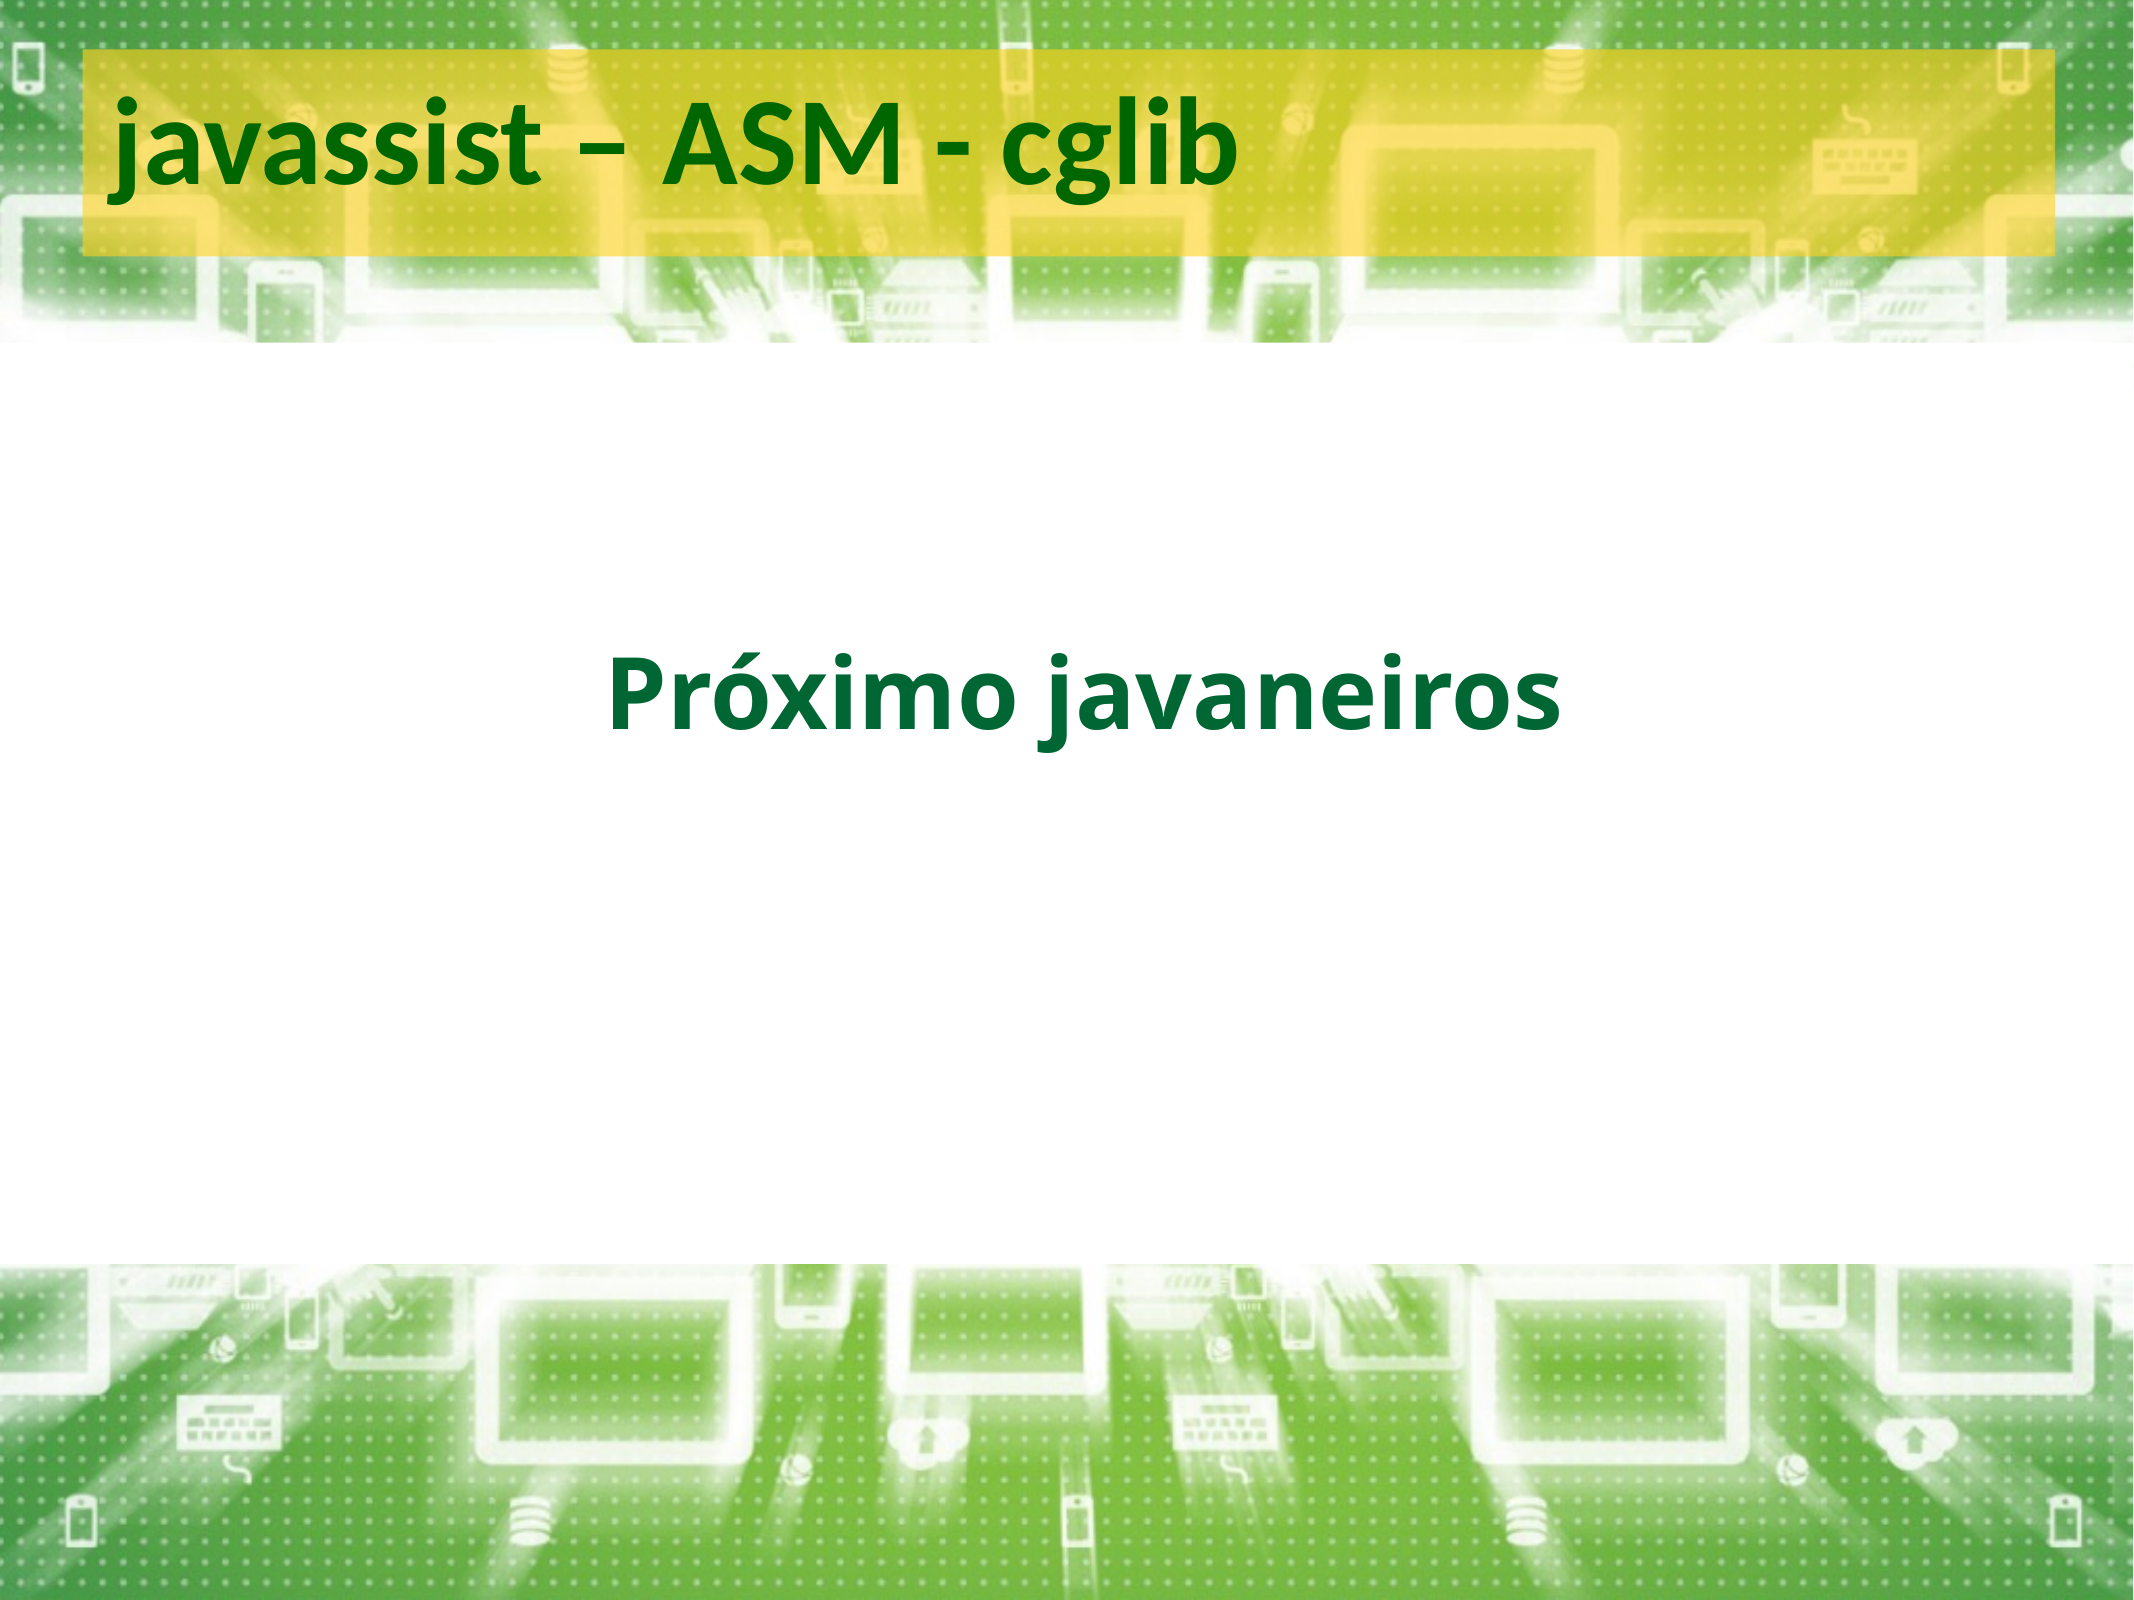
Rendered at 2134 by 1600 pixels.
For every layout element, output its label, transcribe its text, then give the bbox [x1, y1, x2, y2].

text_box Próximo javaneiros [0, 342, 2134, 1264]
picture [0, 1264, 2134, 1600]
picture [0, 0, 2134, 342]
title javassist – ASM - cglib [82, 49, 2056, 257]
